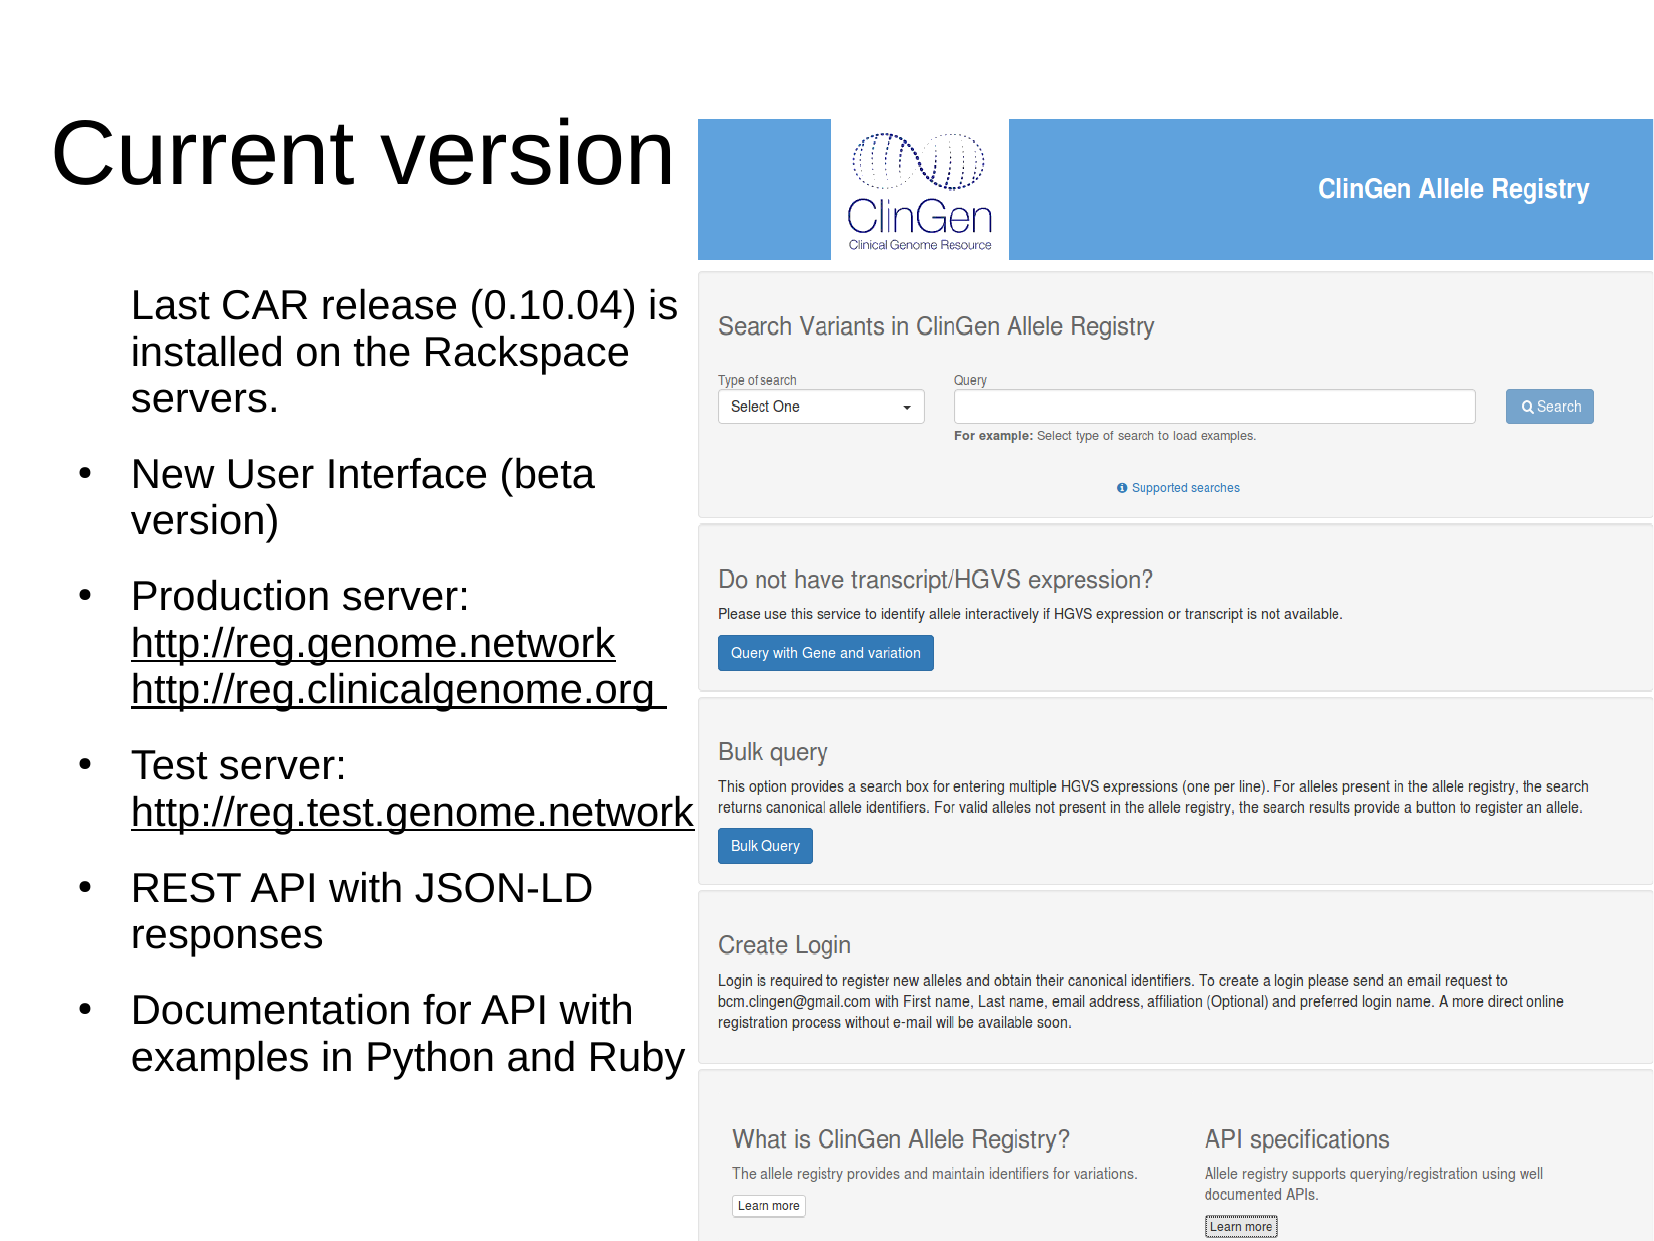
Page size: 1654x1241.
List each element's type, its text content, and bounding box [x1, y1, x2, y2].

title Current version [0, 49, 728, 257]
picture [697, 119, 1654, 1241]
list Last CAR release (0.10.04) is installed on the Rackspace servers. New User Interface (beta version) Production server: http://reg.genome.network http://reg.clinicalgenome.org Test server: http://reg.test.genome.network REST API with JSON-LD responses Documentation for API with examples in Python and Ruby [60, 281, 697, 1096]
